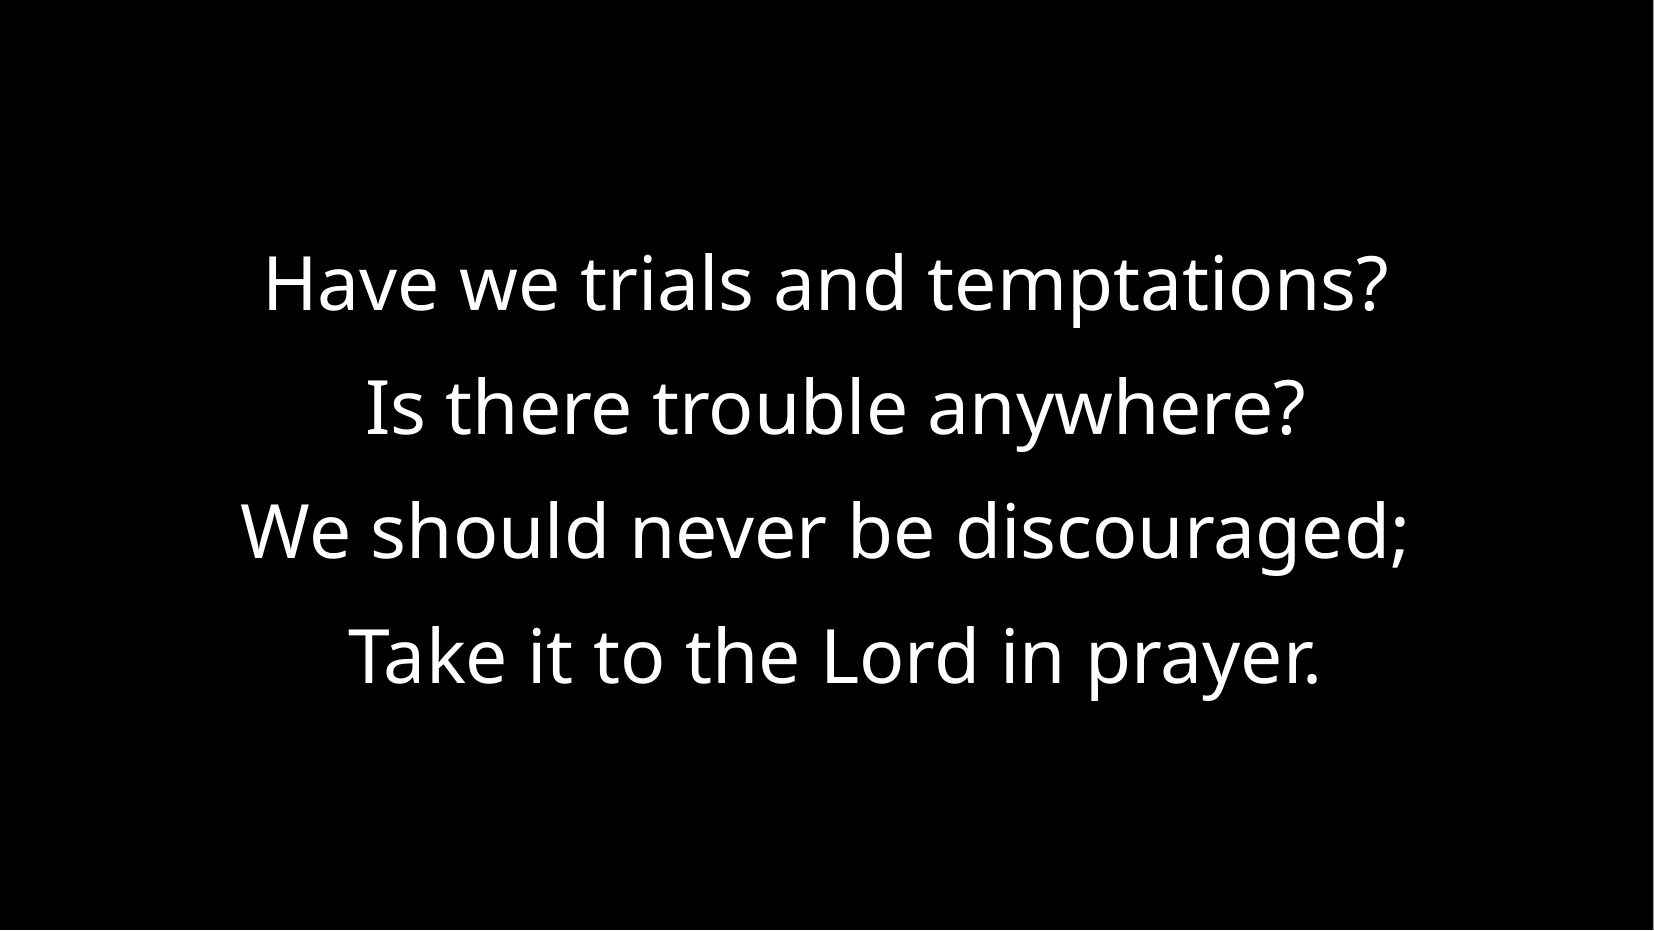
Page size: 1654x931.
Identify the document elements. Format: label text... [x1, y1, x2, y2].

list Have we trials and temptations? Is there trouble anywhere? We should never be discouraged; Take it to the Lord in prayer. [0, 230, 1654, 922]
